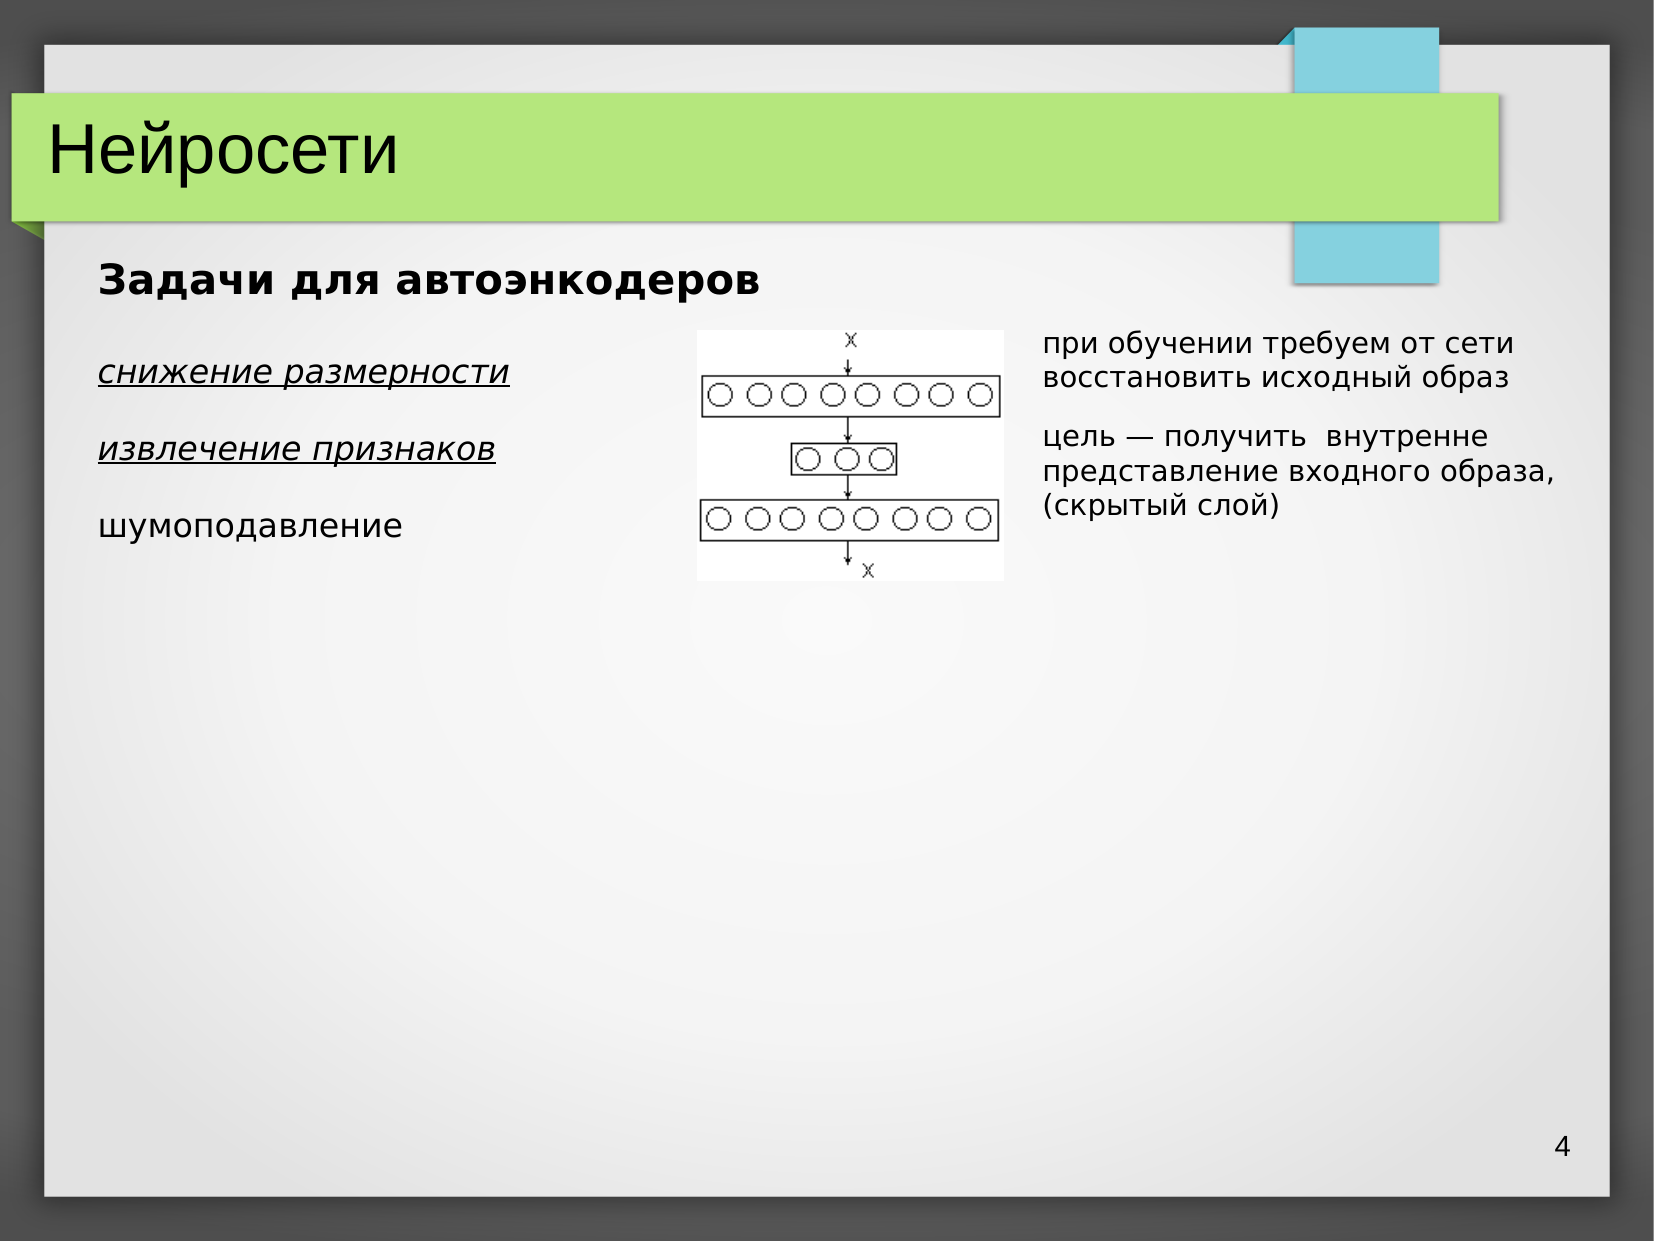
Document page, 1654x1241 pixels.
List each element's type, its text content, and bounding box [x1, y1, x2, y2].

title Нейросети [47, 96, 1536, 201]
picture [0, 0, 1654, 1241]
text_box Задачи для автоэнкодеров снижение размерности извлечение признаков шумоподавление [82, 248, 792, 650]
text_box при обучении требуем от сети восстановить исходный образ цель — получить внутренне представление входного образа, (скрытый слой) [1027, 318, 1595, 603]
